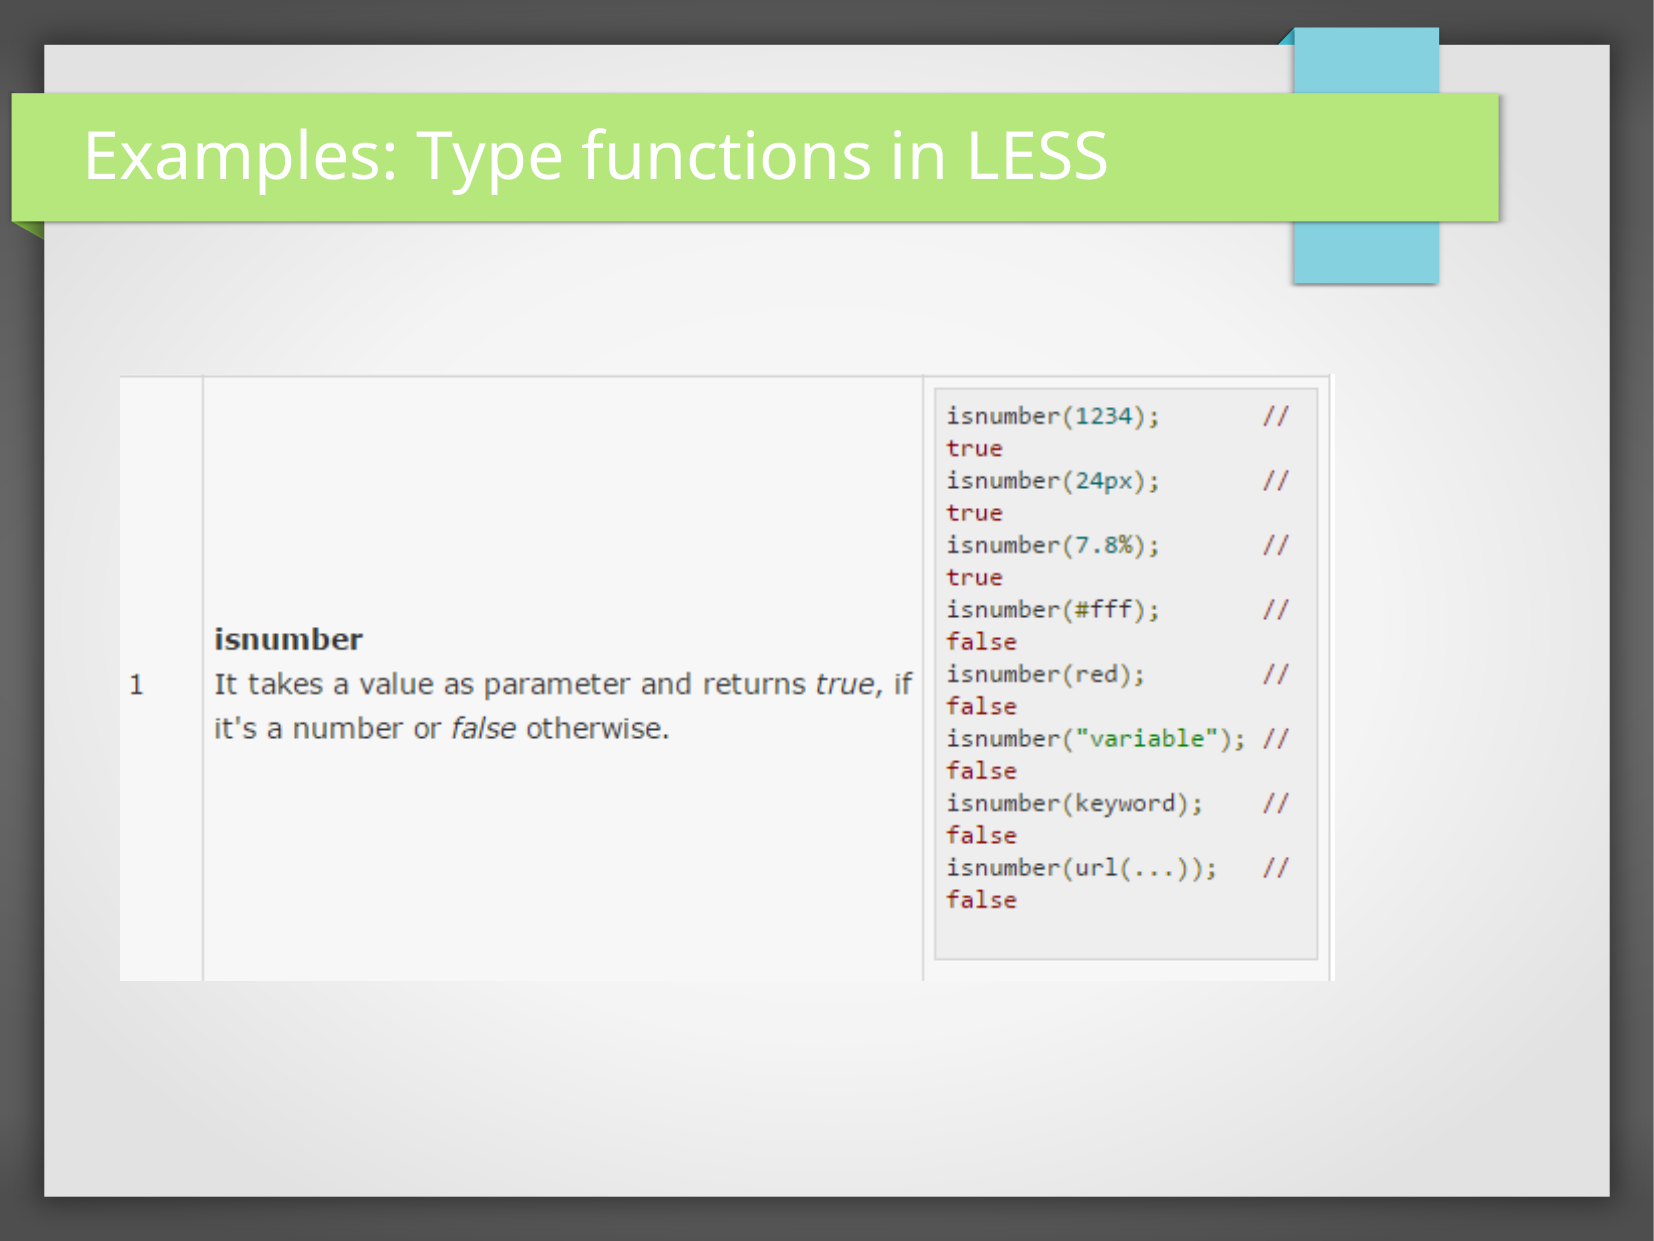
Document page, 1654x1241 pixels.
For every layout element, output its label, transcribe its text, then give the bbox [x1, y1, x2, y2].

picture [0, 0, 1654, 1241]
list [82, 295, 1571, 1015]
title Examples: Type functions in LESS [82, 59, 1381, 248]
